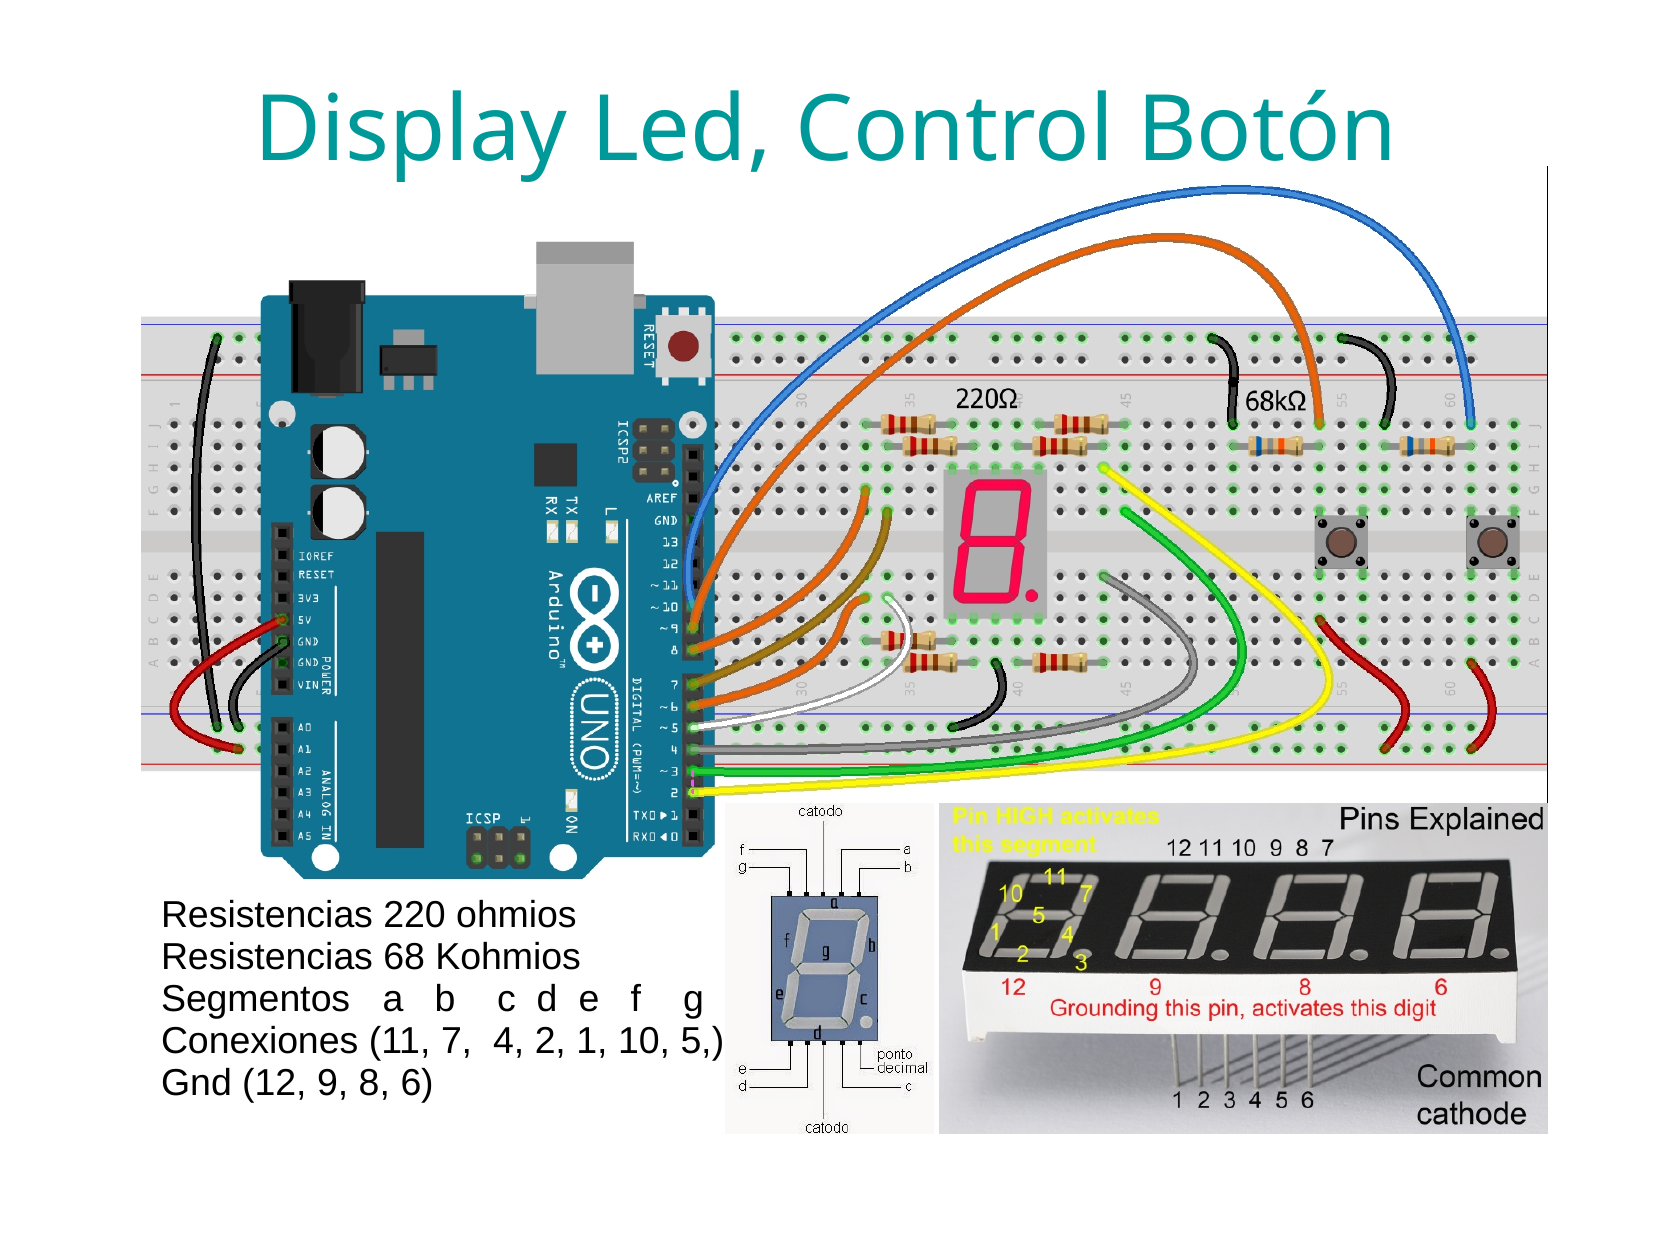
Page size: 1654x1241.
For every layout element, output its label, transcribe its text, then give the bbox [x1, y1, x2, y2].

text_box Resistencias 220 ohmios Resistencias 68 Kohmios Segmentos a b c d e f g Conexiones (11, 7, 4, 2, 1, 10, 5,) Gnd (12, 9, 8, 6) [146, 886, 740, 1112]
title Display Led, Control Botón [82, 49, 1571, 201]
picture [141, 201, 1548, 1134]
